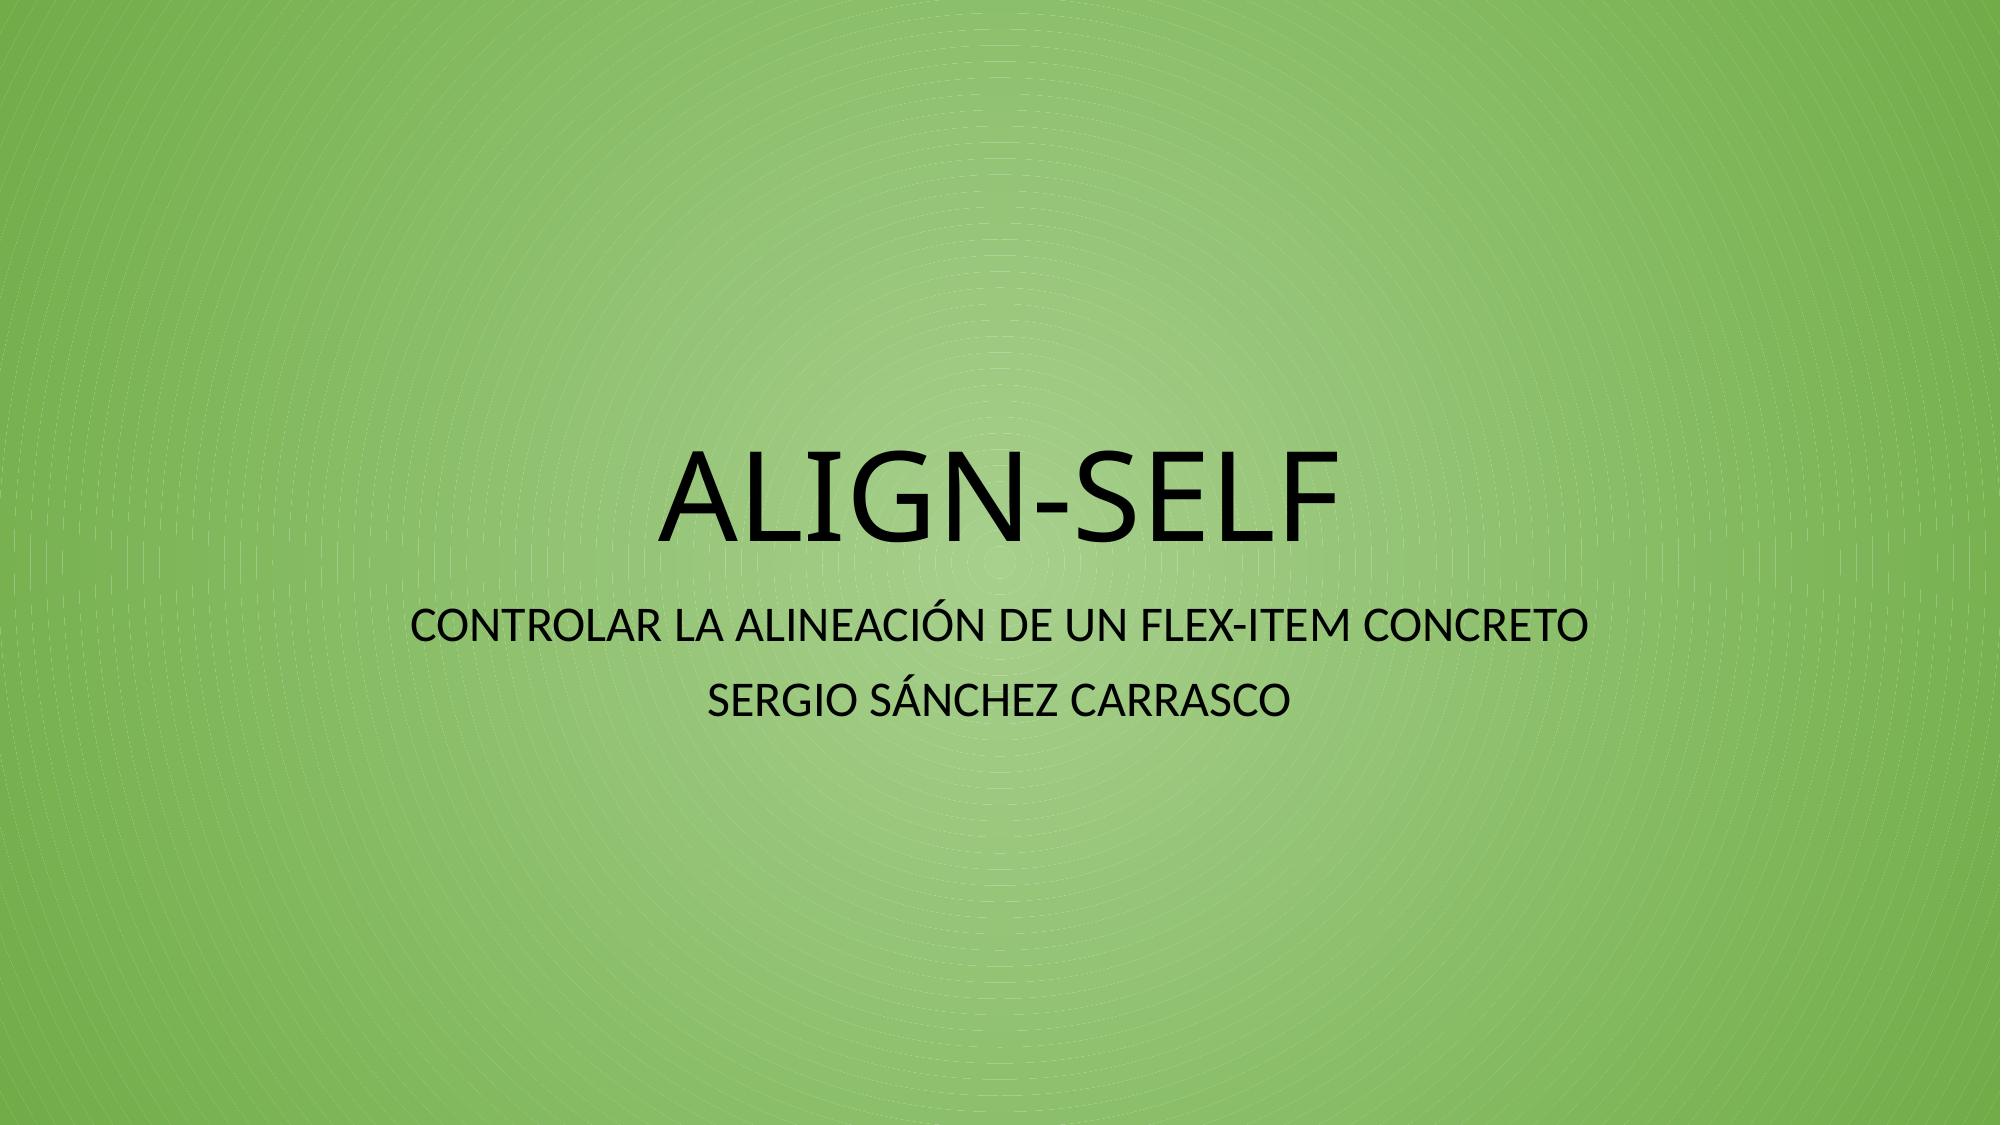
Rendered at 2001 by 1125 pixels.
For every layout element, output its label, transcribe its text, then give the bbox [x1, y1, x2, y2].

subtitle CONTROLAR LA ALINEACIÓN DE UN FLEX-ITEM CONCRETO SERGIO SÁNCHEZ CARRASCO [249, 590, 1750, 863]
title ALIGN-SELF [249, 184, 1750, 576]
